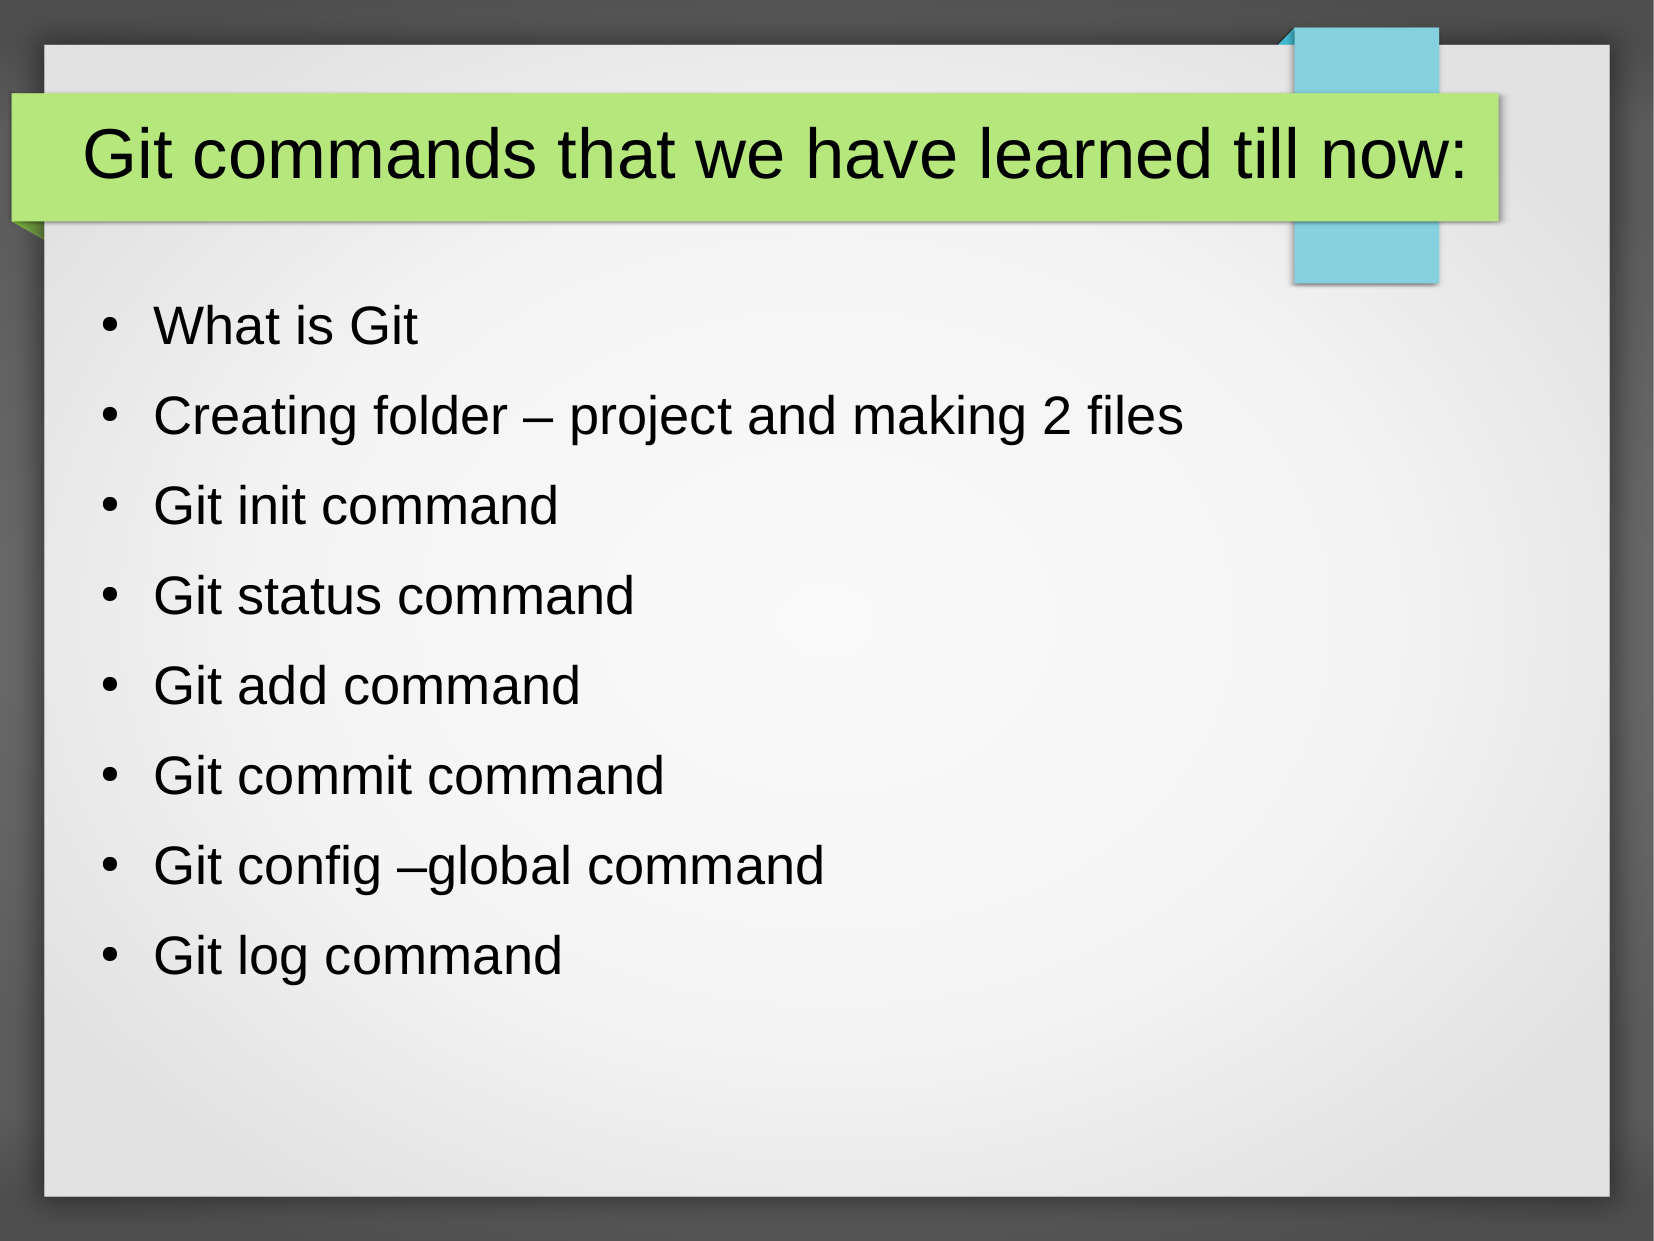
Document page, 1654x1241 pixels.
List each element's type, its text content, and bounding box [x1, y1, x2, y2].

picture [0, 0, 1654, 1241]
title Git commands that we have learned till now: [82, 94, 1501, 213]
list What is Git Creating folder – project and making 2 files Git init command Git status command Git add command Git commit command Git config –global command Git log command [82, 295, 1546, 1015]
